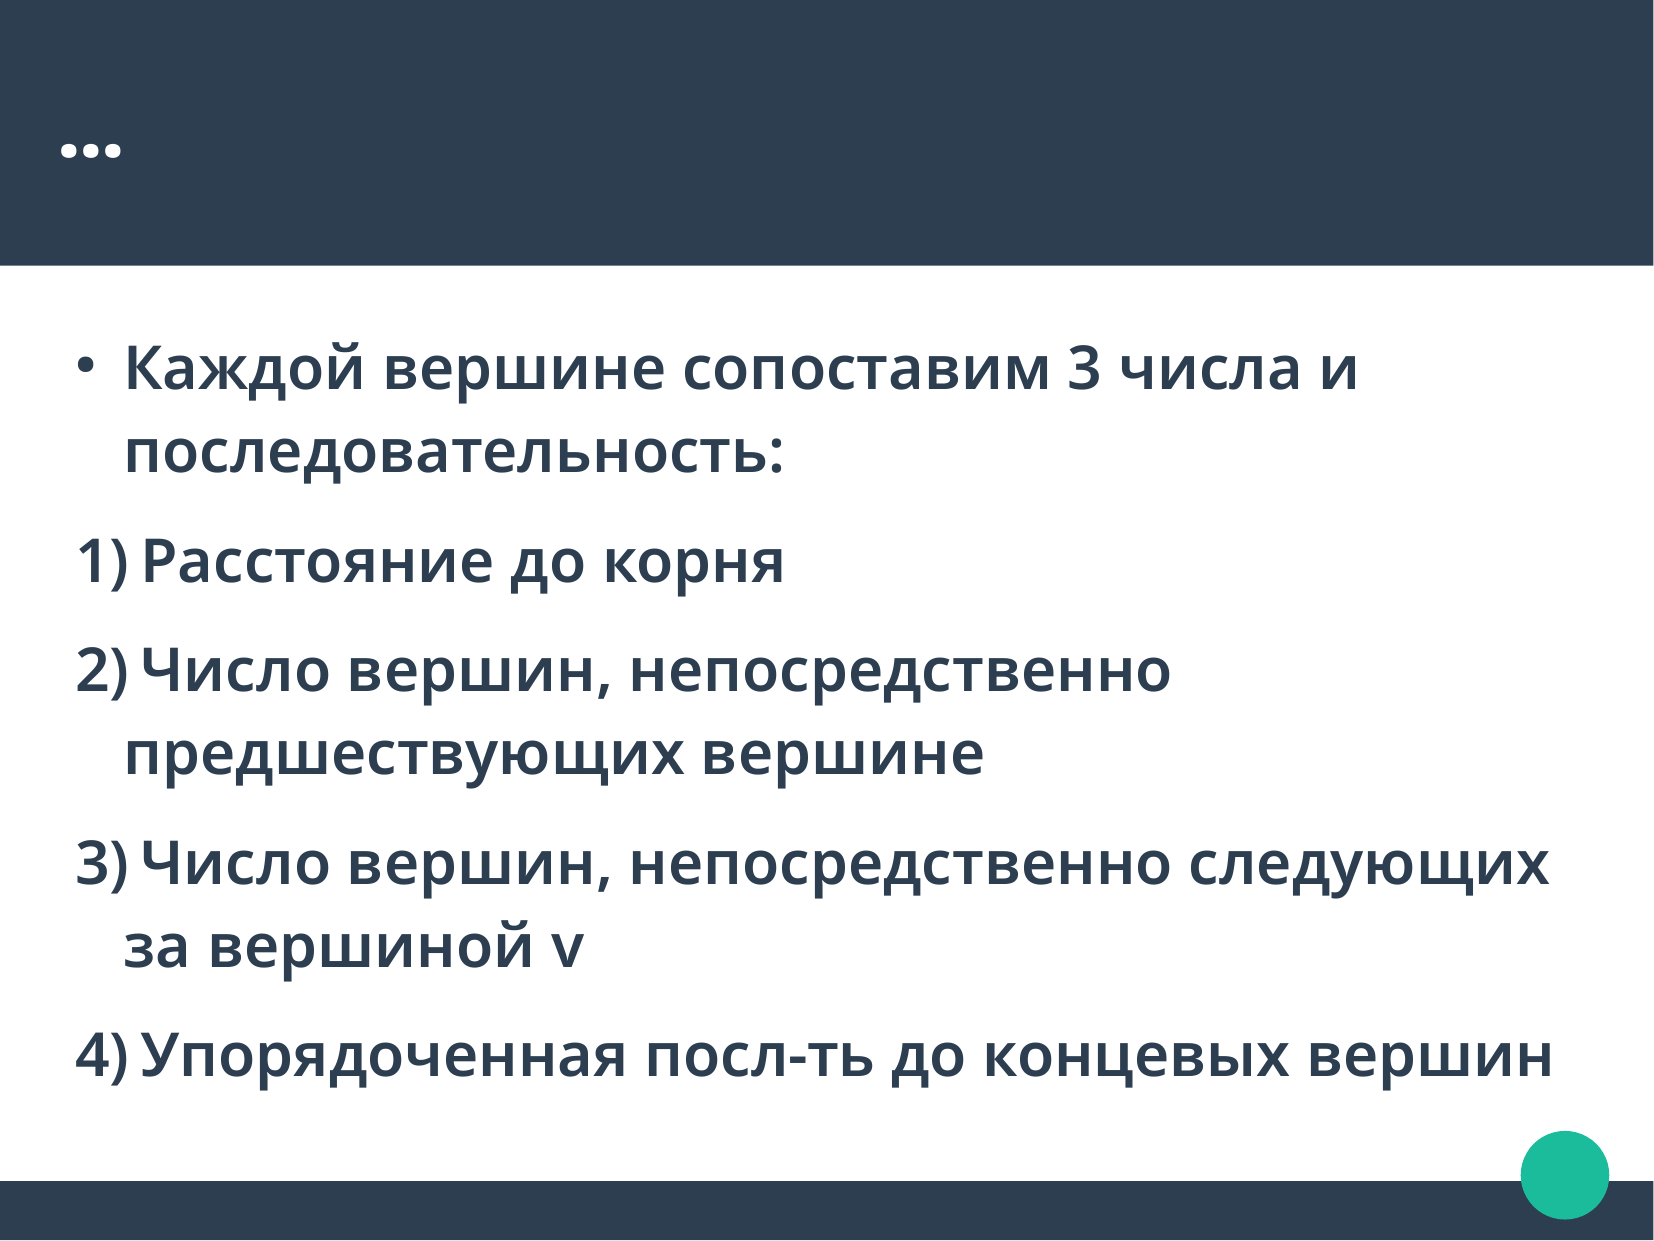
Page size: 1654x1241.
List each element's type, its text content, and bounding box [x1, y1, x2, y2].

list Каждой вершине сопоставим 3 числа и последовательность: Расстояние до корня Число вершин, непосредственно предшествующих вершине Число вершин, непосредственно следующих за вершиной v Упорядоченная посл-ть до концевых вершин [59, 324, 1595, 1152]
title ... [59, 49, 1595, 207]
